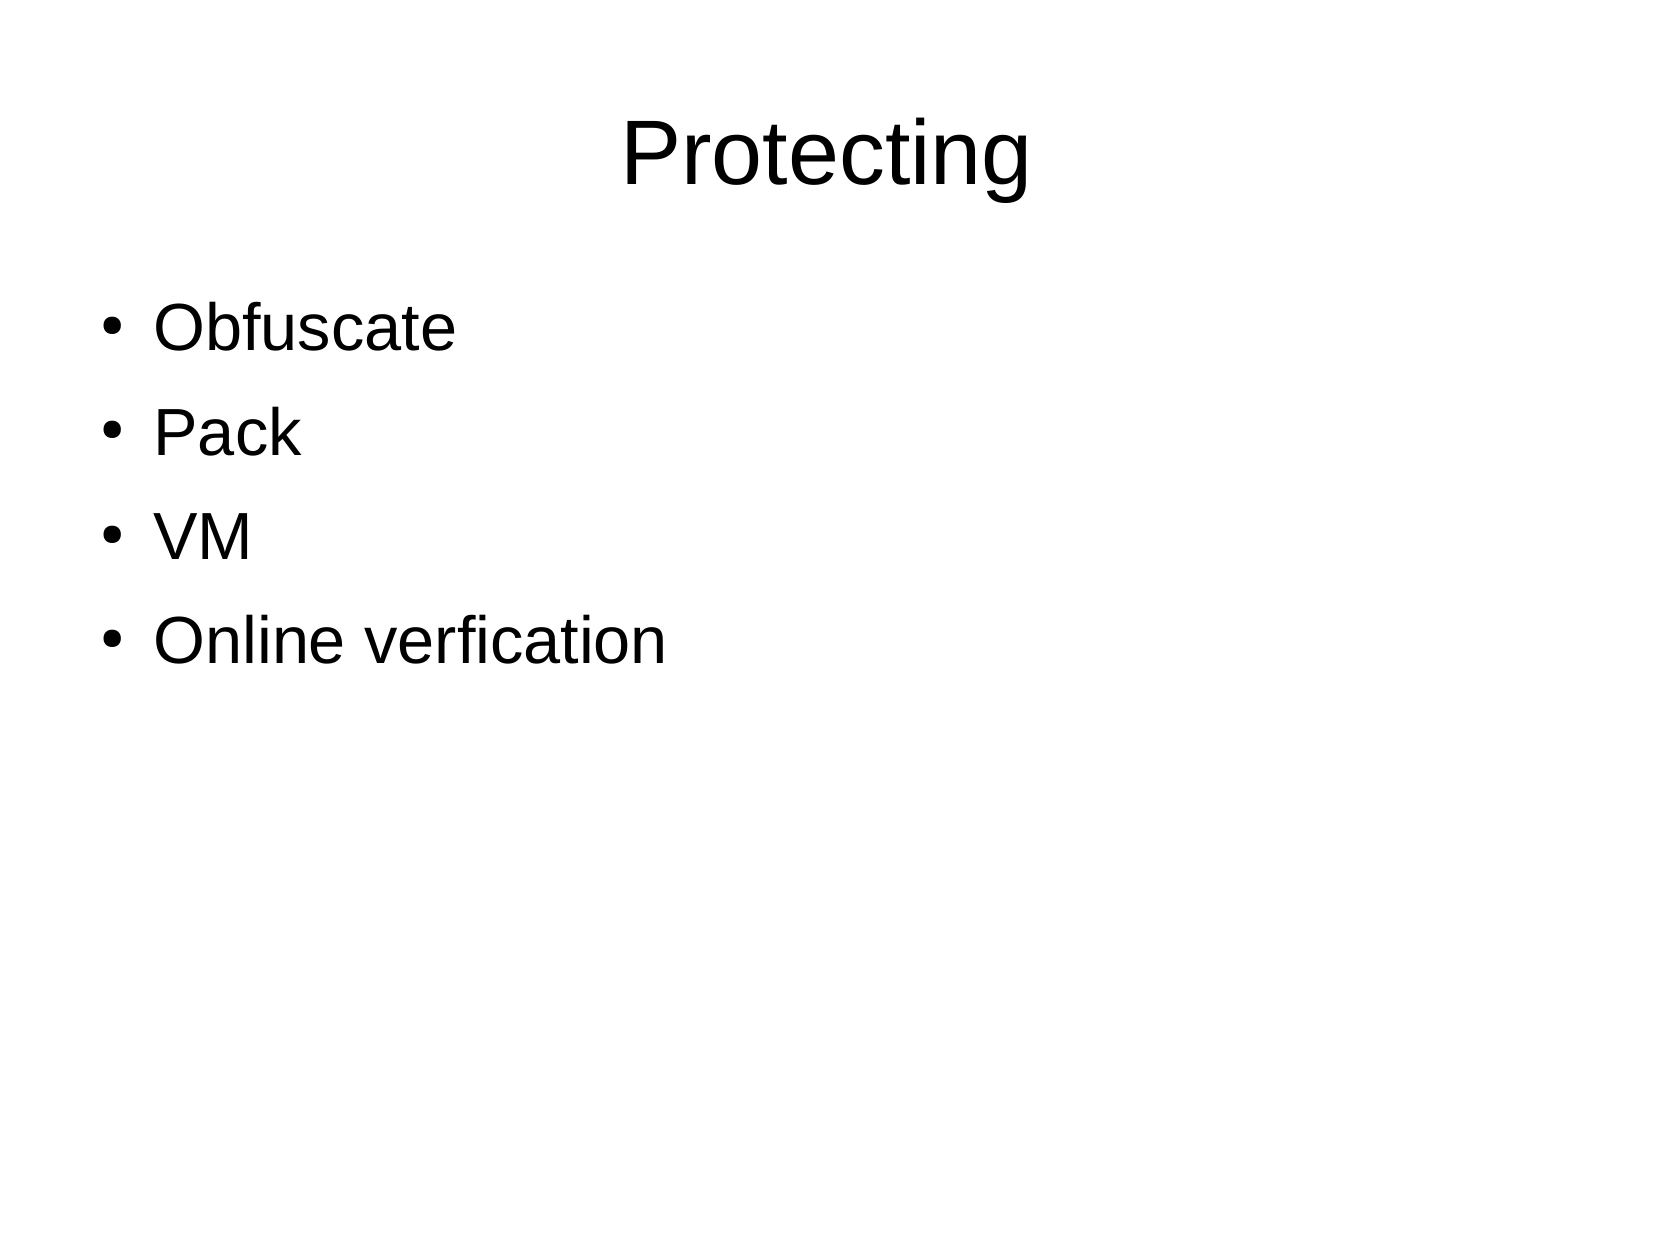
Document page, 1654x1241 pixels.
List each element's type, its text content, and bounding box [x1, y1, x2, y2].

list Obfuscate Pack VM Online verfication [82, 290, 1571, 1010]
title Protecting [82, 49, 1571, 257]
